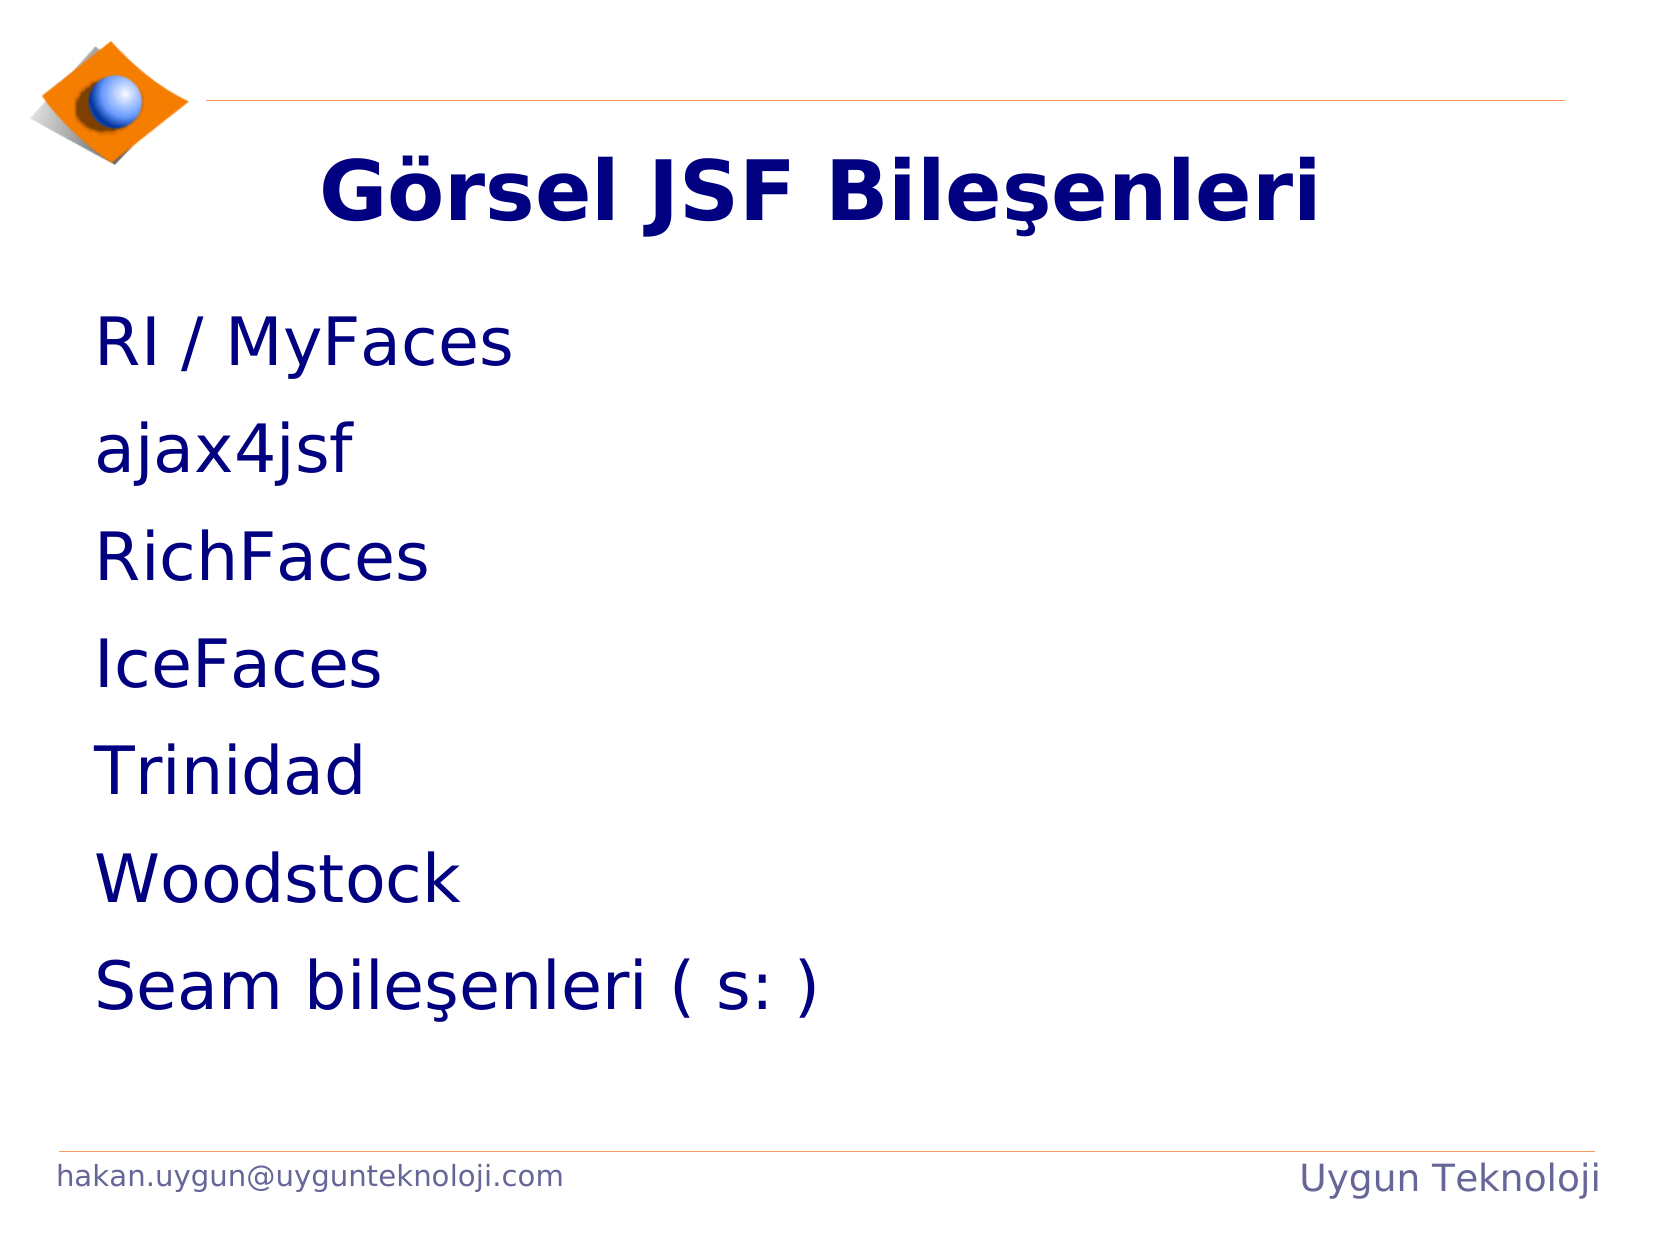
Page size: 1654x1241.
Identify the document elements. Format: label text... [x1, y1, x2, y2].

picture [29, 29, 191, 178]
title Görsel JSF Bileşenleri [76, 95, 1565, 288]
list RI / MyFaces ajax4jsf RichFaces IceFaces Trinidad Woodstock Seam bileşenleri ( s: ) [76, 303, 1565, 1108]
